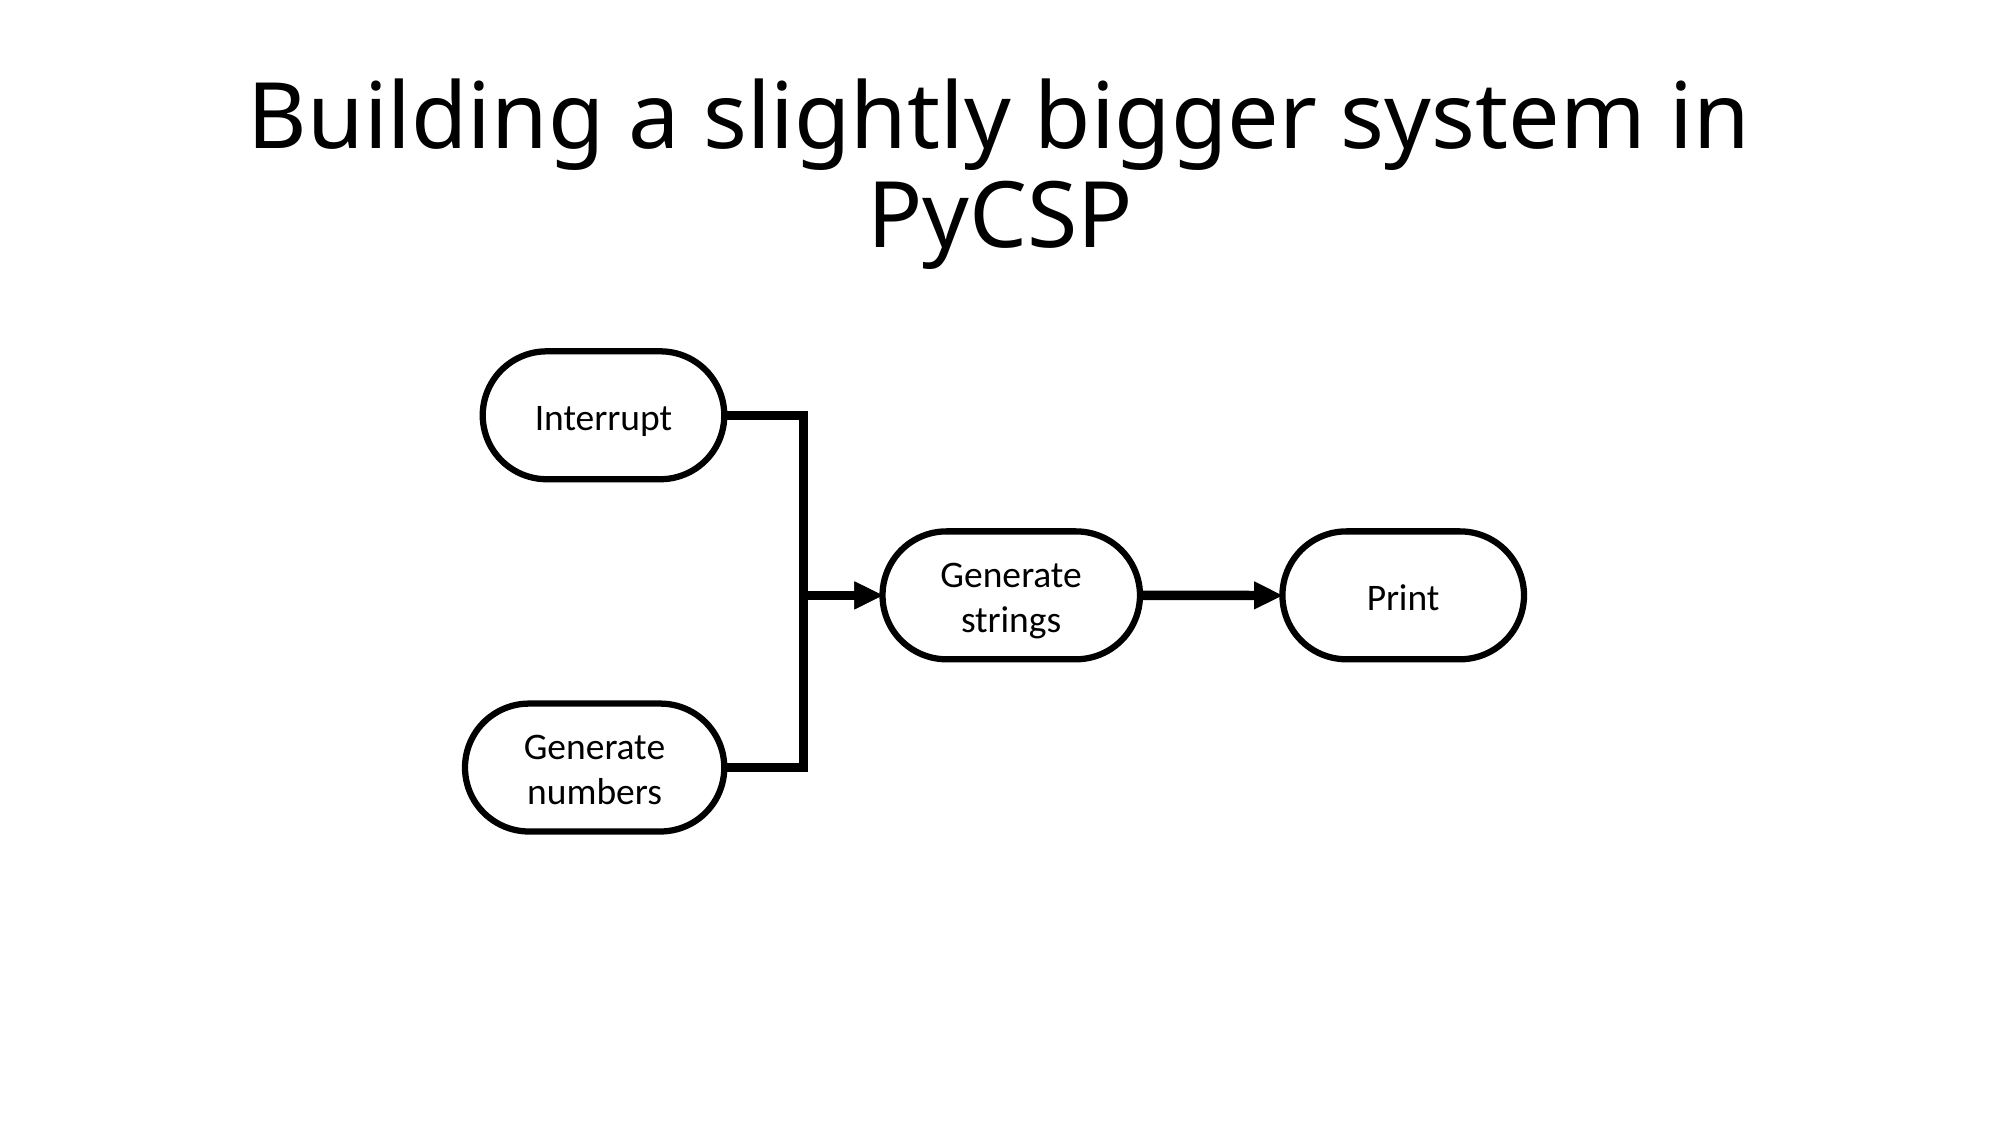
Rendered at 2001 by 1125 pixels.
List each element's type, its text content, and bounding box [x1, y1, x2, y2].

text_box Generate strings [882, 531, 1140, 660]
text_box Print [1282, 531, 1525, 660]
text_box Interrupt [482, 351, 725, 480]
text_box Generate numbers [465, 703, 725, 832]
title Building a slightly bigger system in PyCSP [137, 59, 1863, 278]
